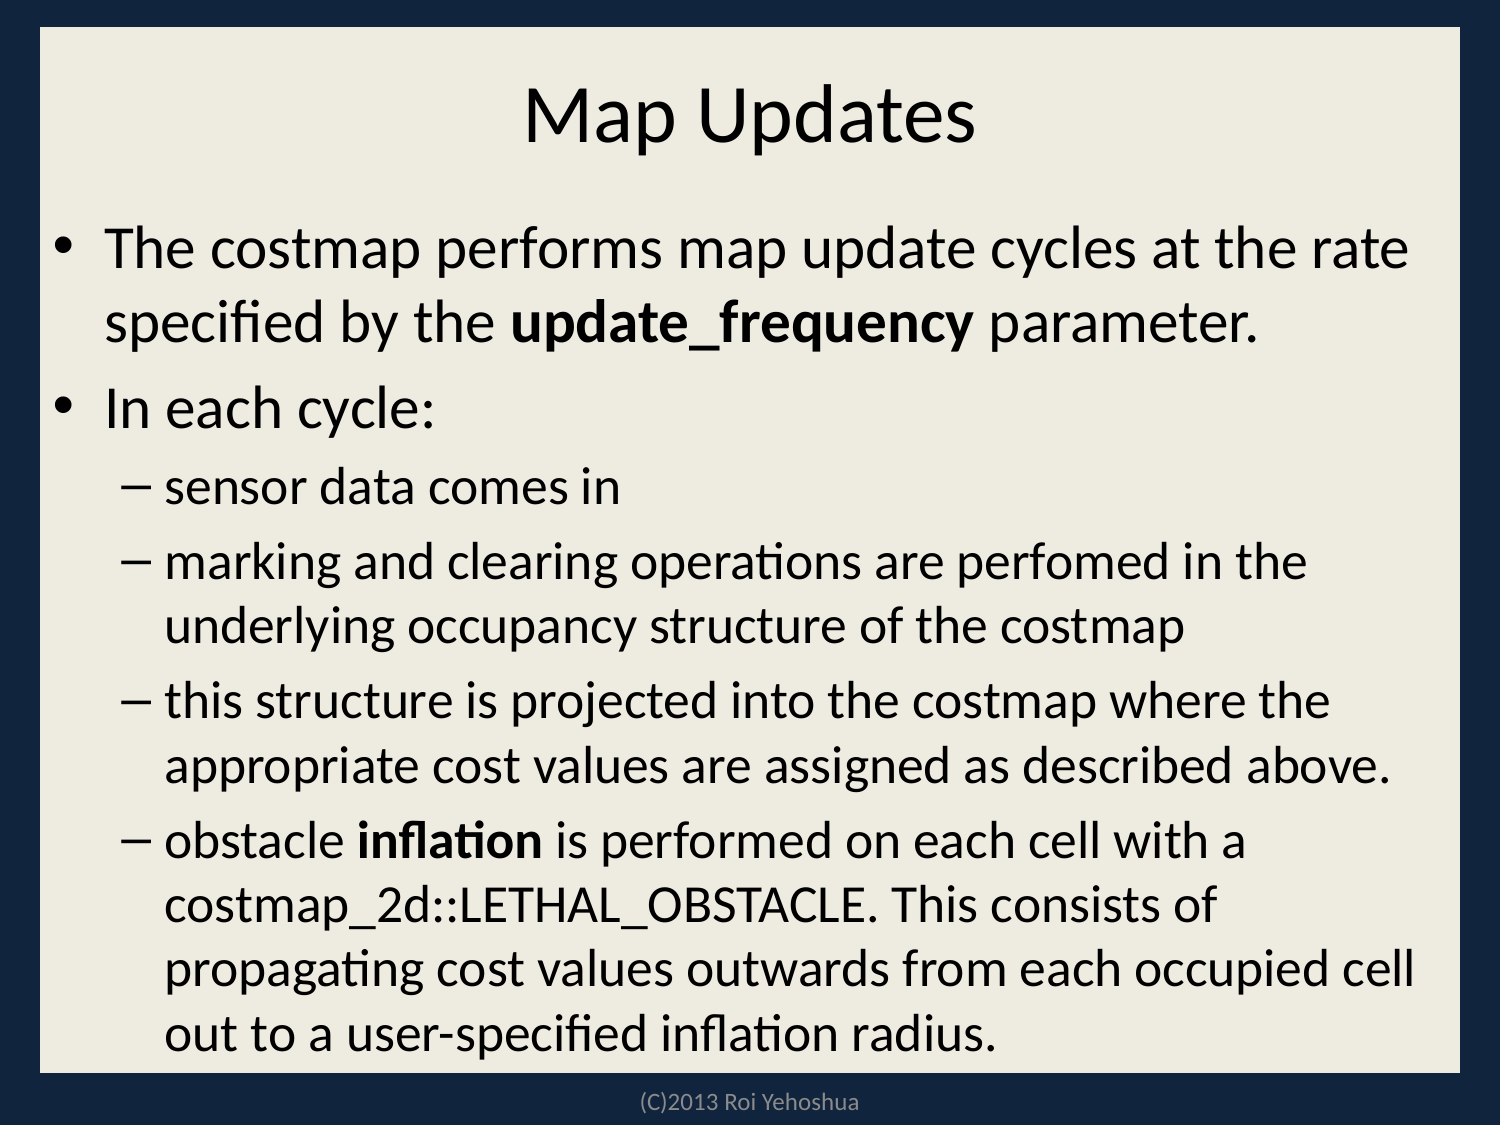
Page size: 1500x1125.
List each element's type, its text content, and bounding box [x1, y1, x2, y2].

title Map Updates [37, 31, 1463, 188]
footer (C)2013 Roi Yehoshua [512, 1074, 988, 1125]
list The costmap performs map update cycles at the rate specified by the update_frequency parameter. In each cycle: sensor data comes in marking and clearing operations are perfomed in the underlying occupancy structure of the costmap this structure is projected into the costmap where the appropriate cost values are assigned as described above. obstacle inflation is performed on each cell with a costmap_2d::LETHAL_OBSTACLE. This consists of propagating cost values outwards from each occupied cell out to a user-specified inflation radius. [37, 200, 1463, 1080]
